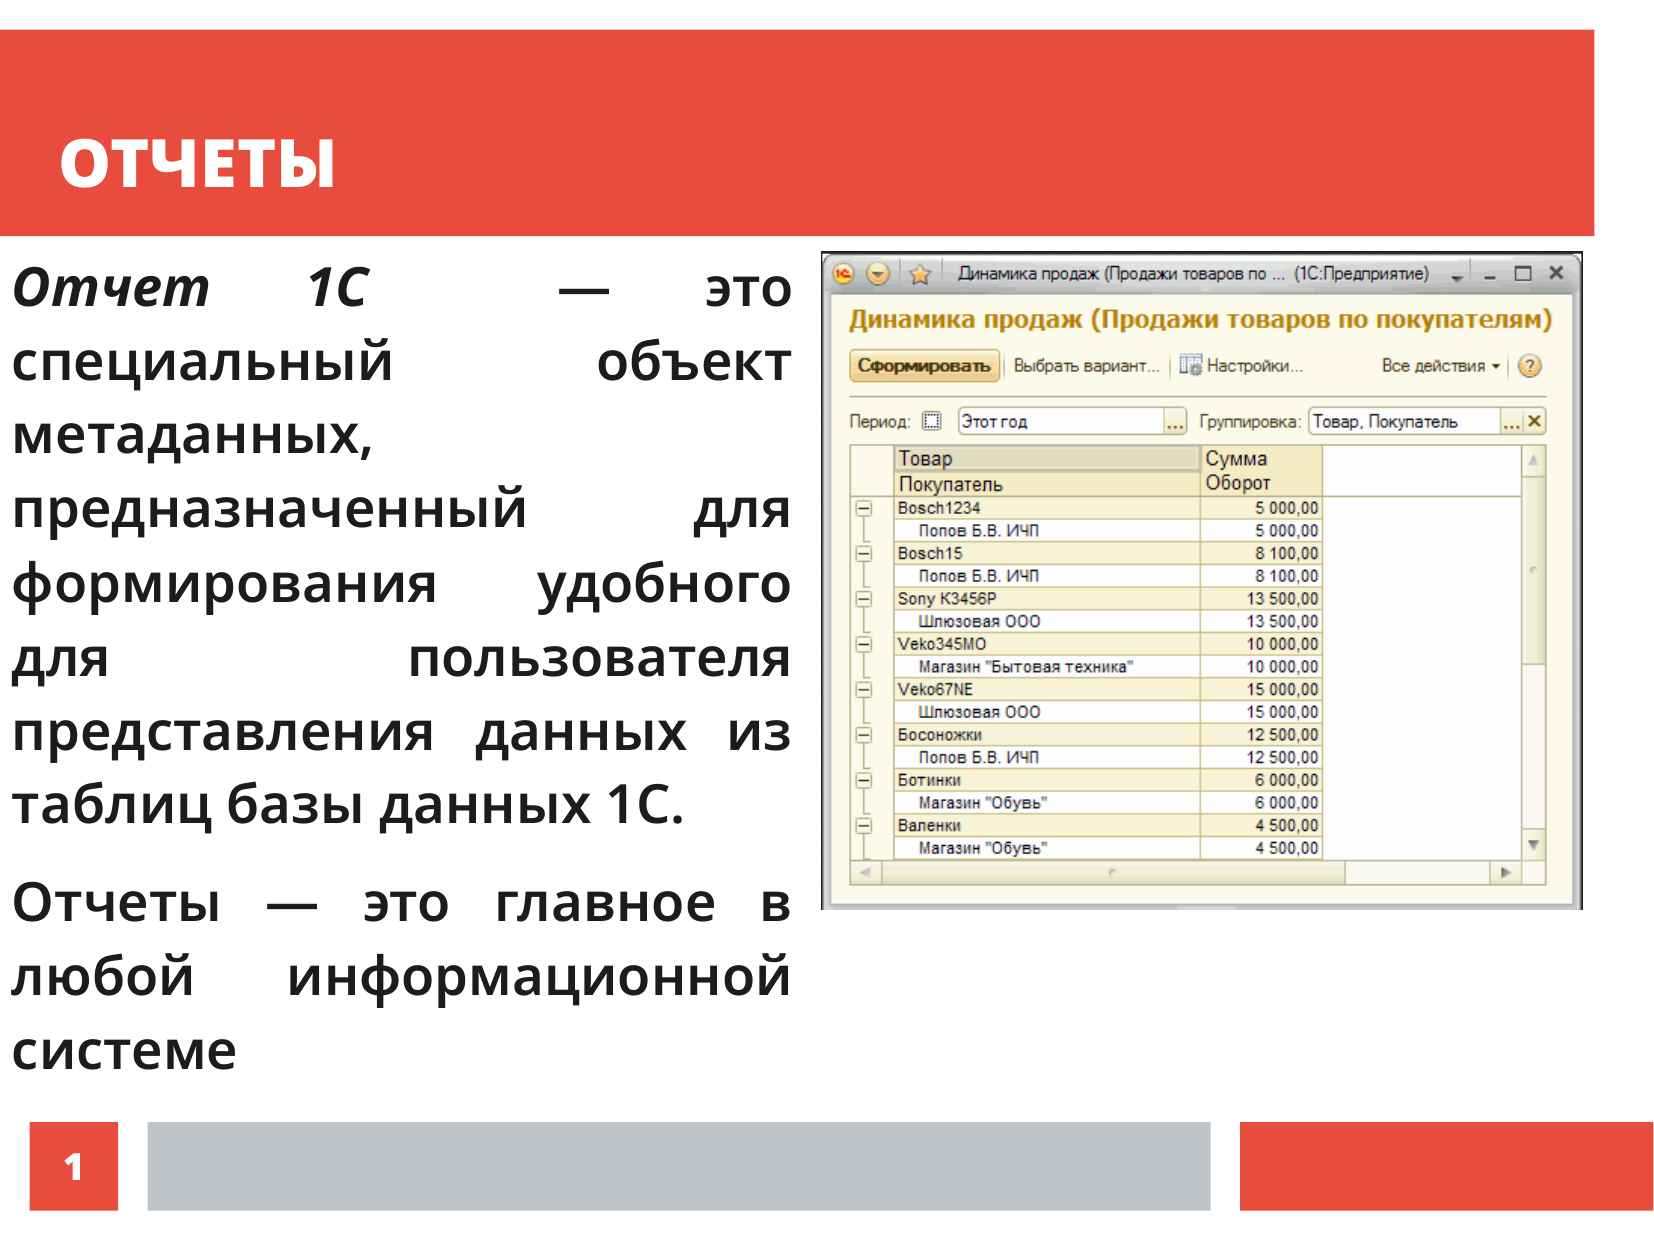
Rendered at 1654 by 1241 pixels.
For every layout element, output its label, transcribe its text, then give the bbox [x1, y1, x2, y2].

picture [821, 251, 1583, 910]
list Отчет 1С — это специальный объект метаданных, предназначенный для формирования удобного для пользователя представления данных из таблиц базы данных 1С. Отчеты — это главное в любой информационной системе [11, 248, 794, 1111]
title ОТЧЕТЫ [59, 59, 1595, 207]
